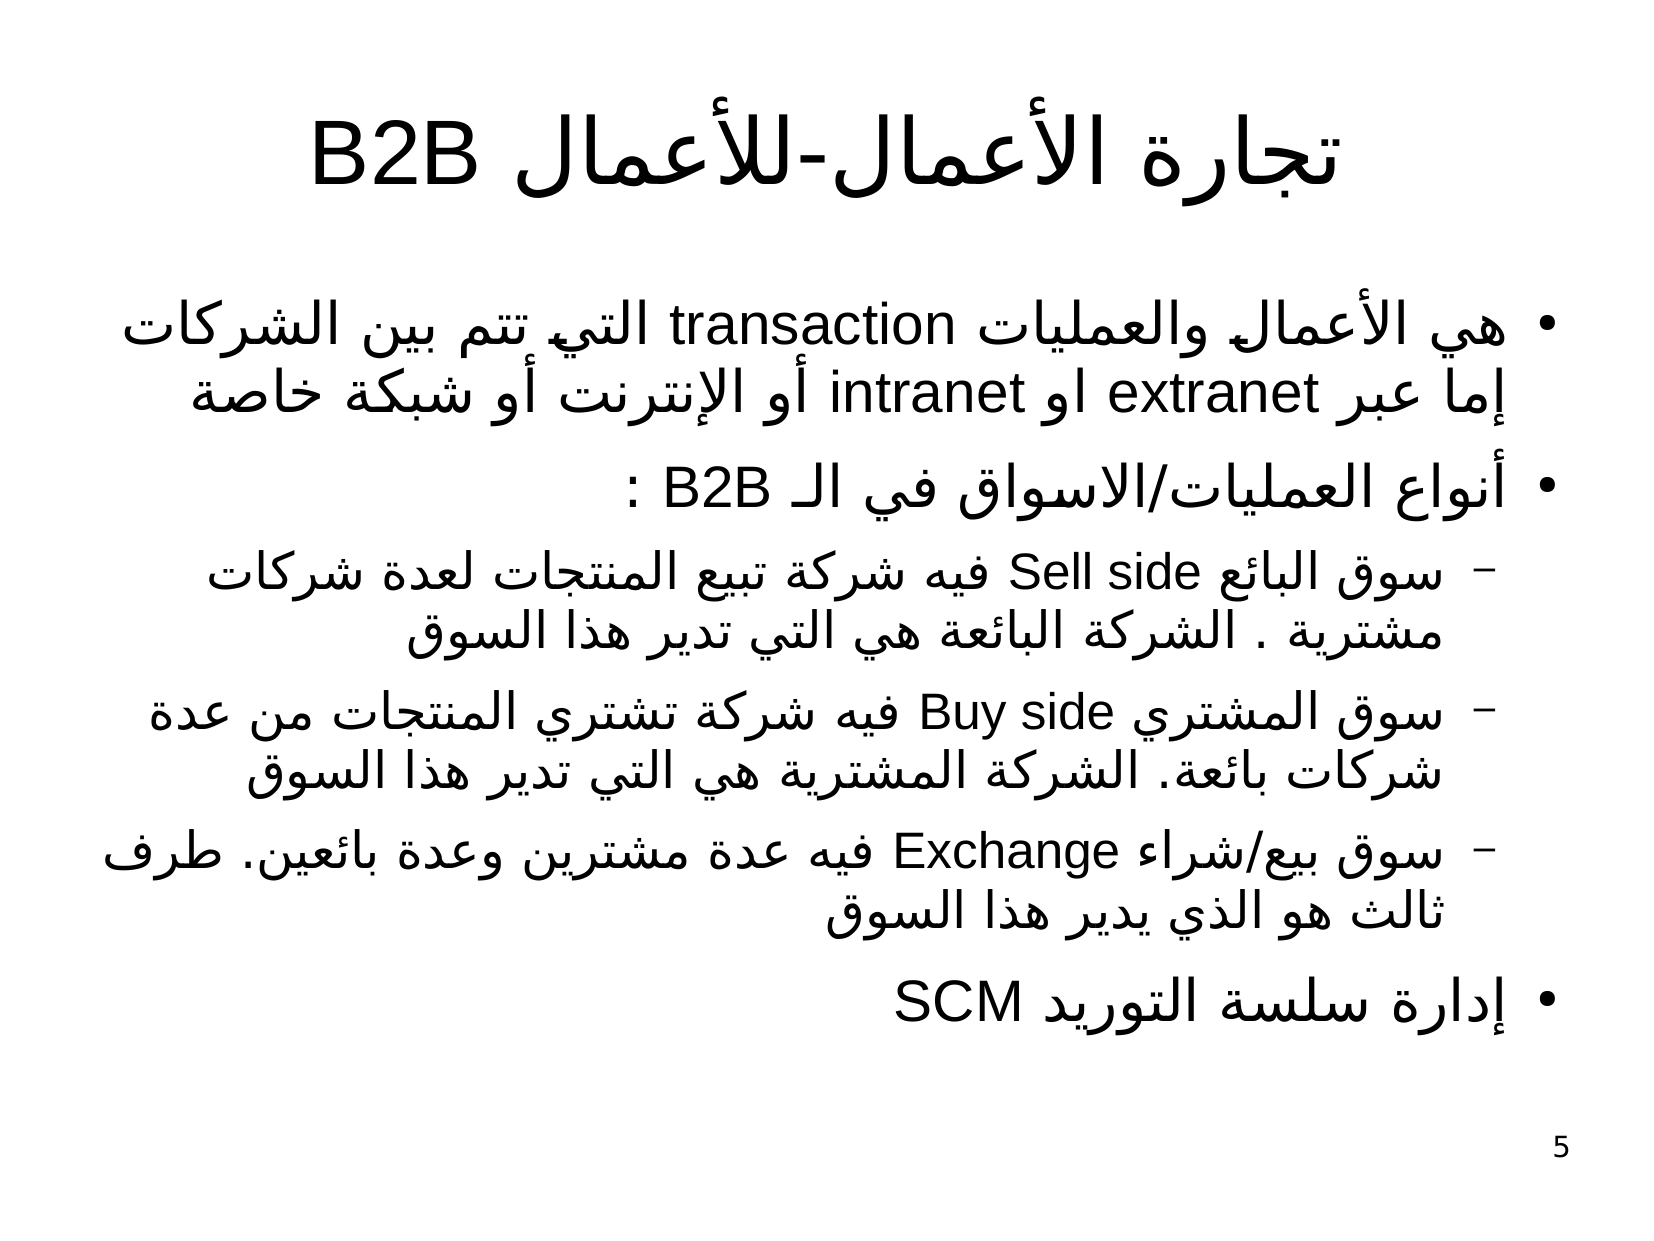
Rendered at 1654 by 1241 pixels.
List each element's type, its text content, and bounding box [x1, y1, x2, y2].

list هي الأعمال والعمليات transaction التي تتم بين الشركات إما عبر extranet او intranet أو الإنترنت أو شبكة خاصة أنواع العمليات/الاسواق في الـ B2B : سوق البائع Sell side فيه شركة تبيع المنتجات لعدة شركات مشترية . الشركة البائعة هي التي تدير هذا السوق سوق المشتري Buy side فيه شركة تشتري المنتجات من عدة شركات بائعة. الشركة المشترية هي التي تدير هذا السوق سوق بيع/شراء Exchange فيه عدة مشترين وعدة بائعين. طرف ثالث هو الذي يدير هذا السوق إدارة سلسة التوريد SCM [82, 290, 1571, 1123]
title تجارة الأعمال-للأعمال B2B [82, 49, 1571, 257]
